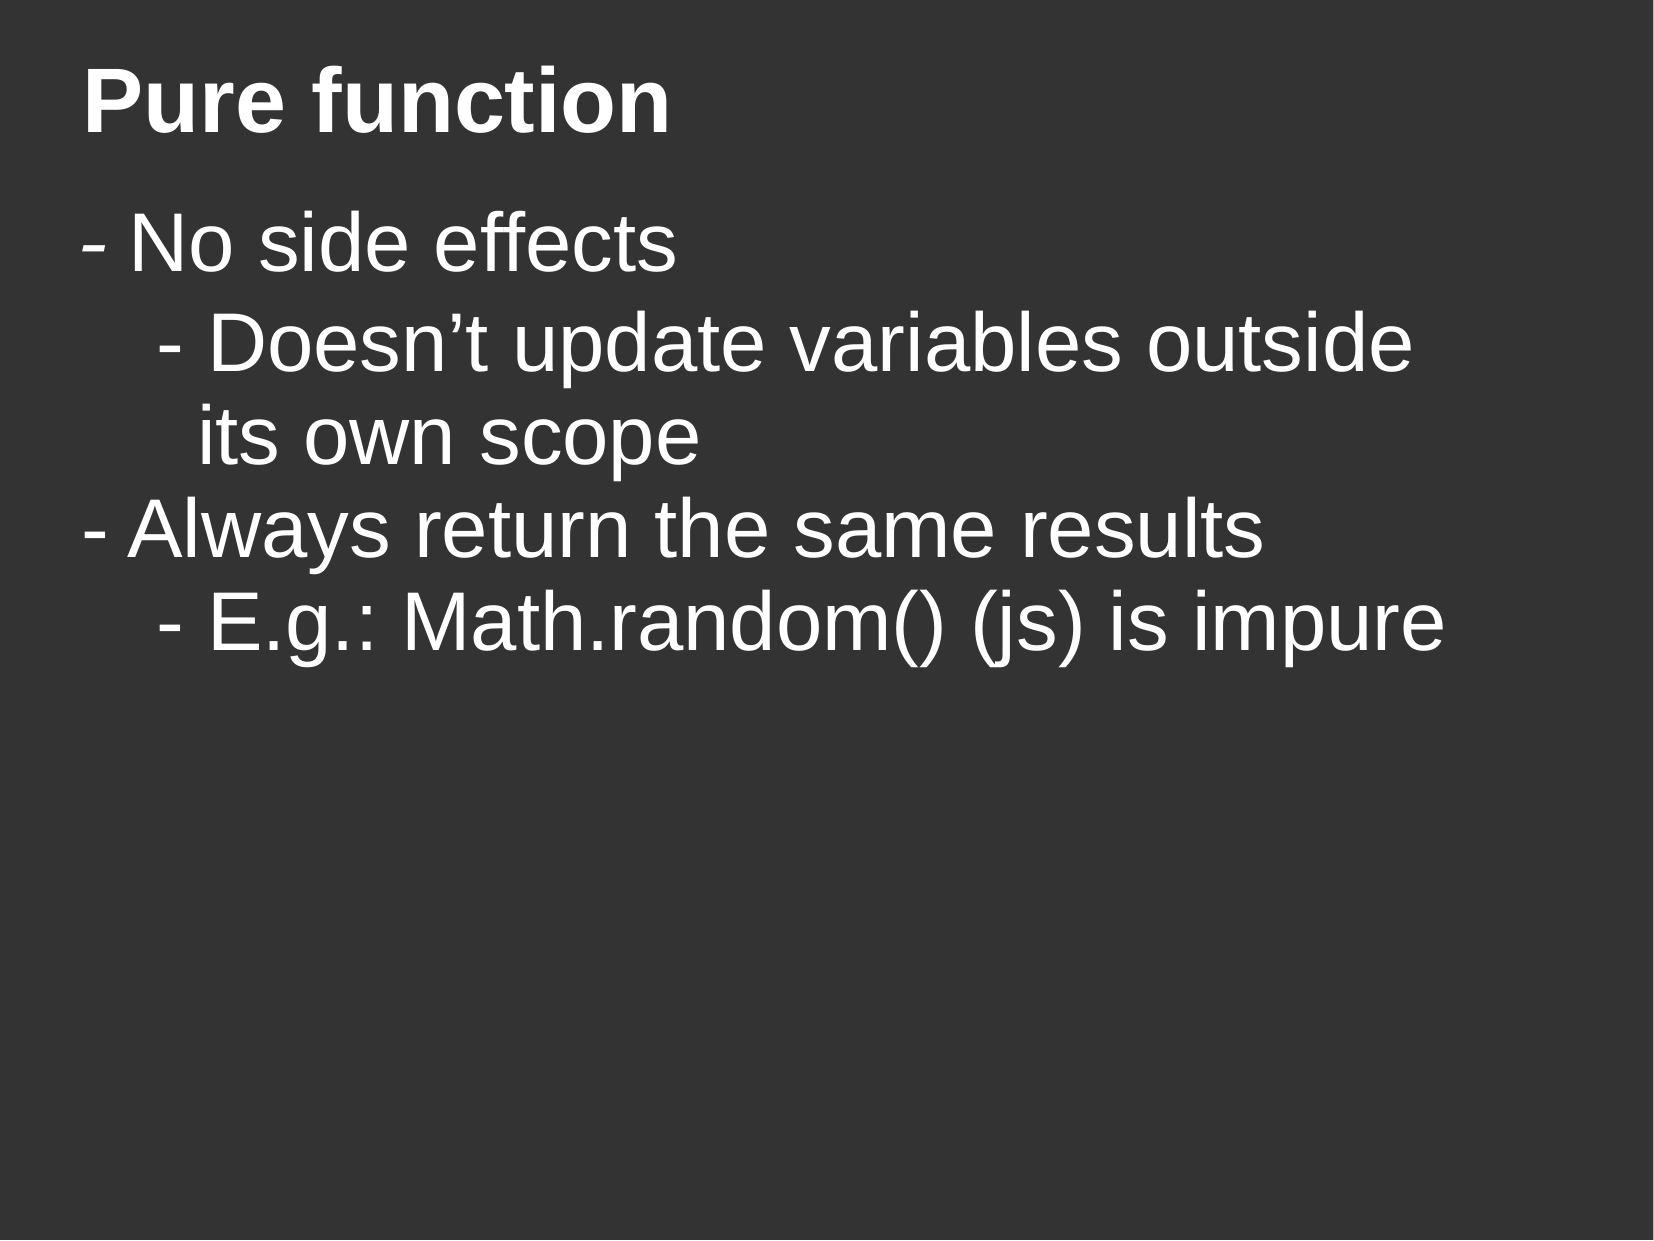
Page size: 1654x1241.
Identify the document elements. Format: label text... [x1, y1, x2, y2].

title Pure function [82, 49, 1571, 182]
title - No side effects - Doesn’t update variables outside its own scope - Always return the same results - E.g.: Math.random() (js) is impure [81, 182, 1654, 649]
